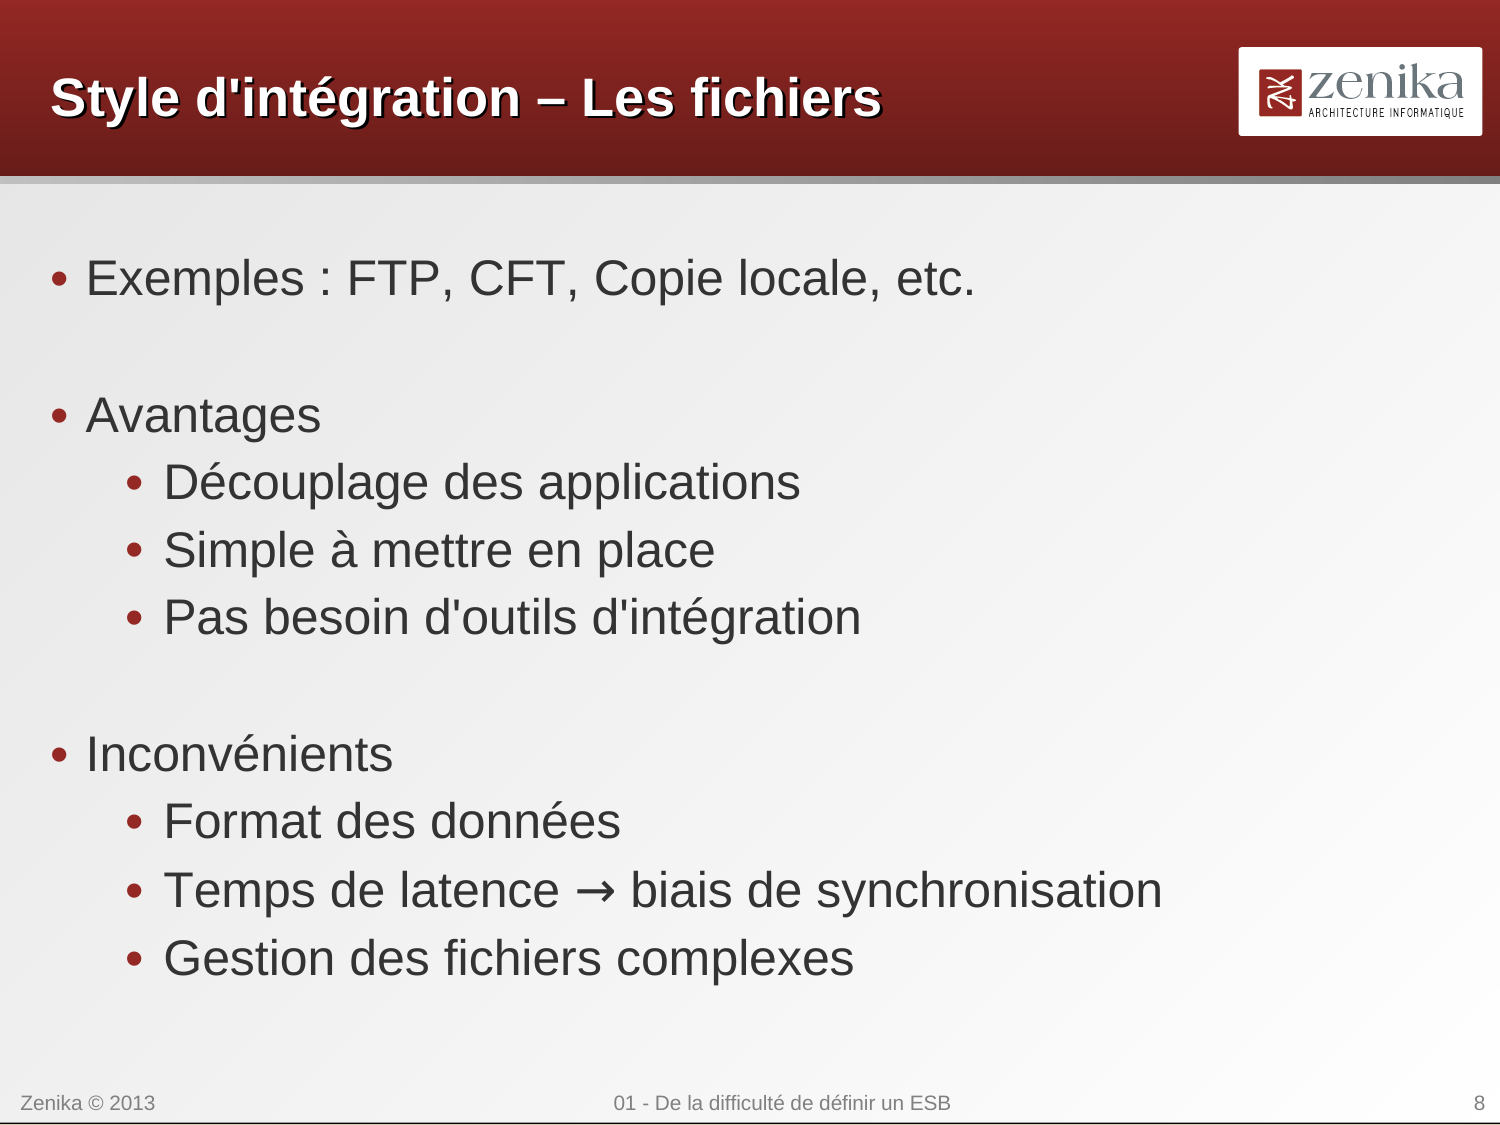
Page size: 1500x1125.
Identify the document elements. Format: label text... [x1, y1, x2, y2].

title Style d'intégration – Les fichiers [50, 15, 1206, 180]
picture [1257, 58, 1464, 125]
list Exemples : FTP, CFT, Copie locale, etc. Avantages Découplage des applications Simple à mettre en place Pas besoin d'outils d'intégration Inconvénients Format des données Temps de latence → biais de synchronisation Gestion des fichiers complexes [50, 249, 1435, 1079]
